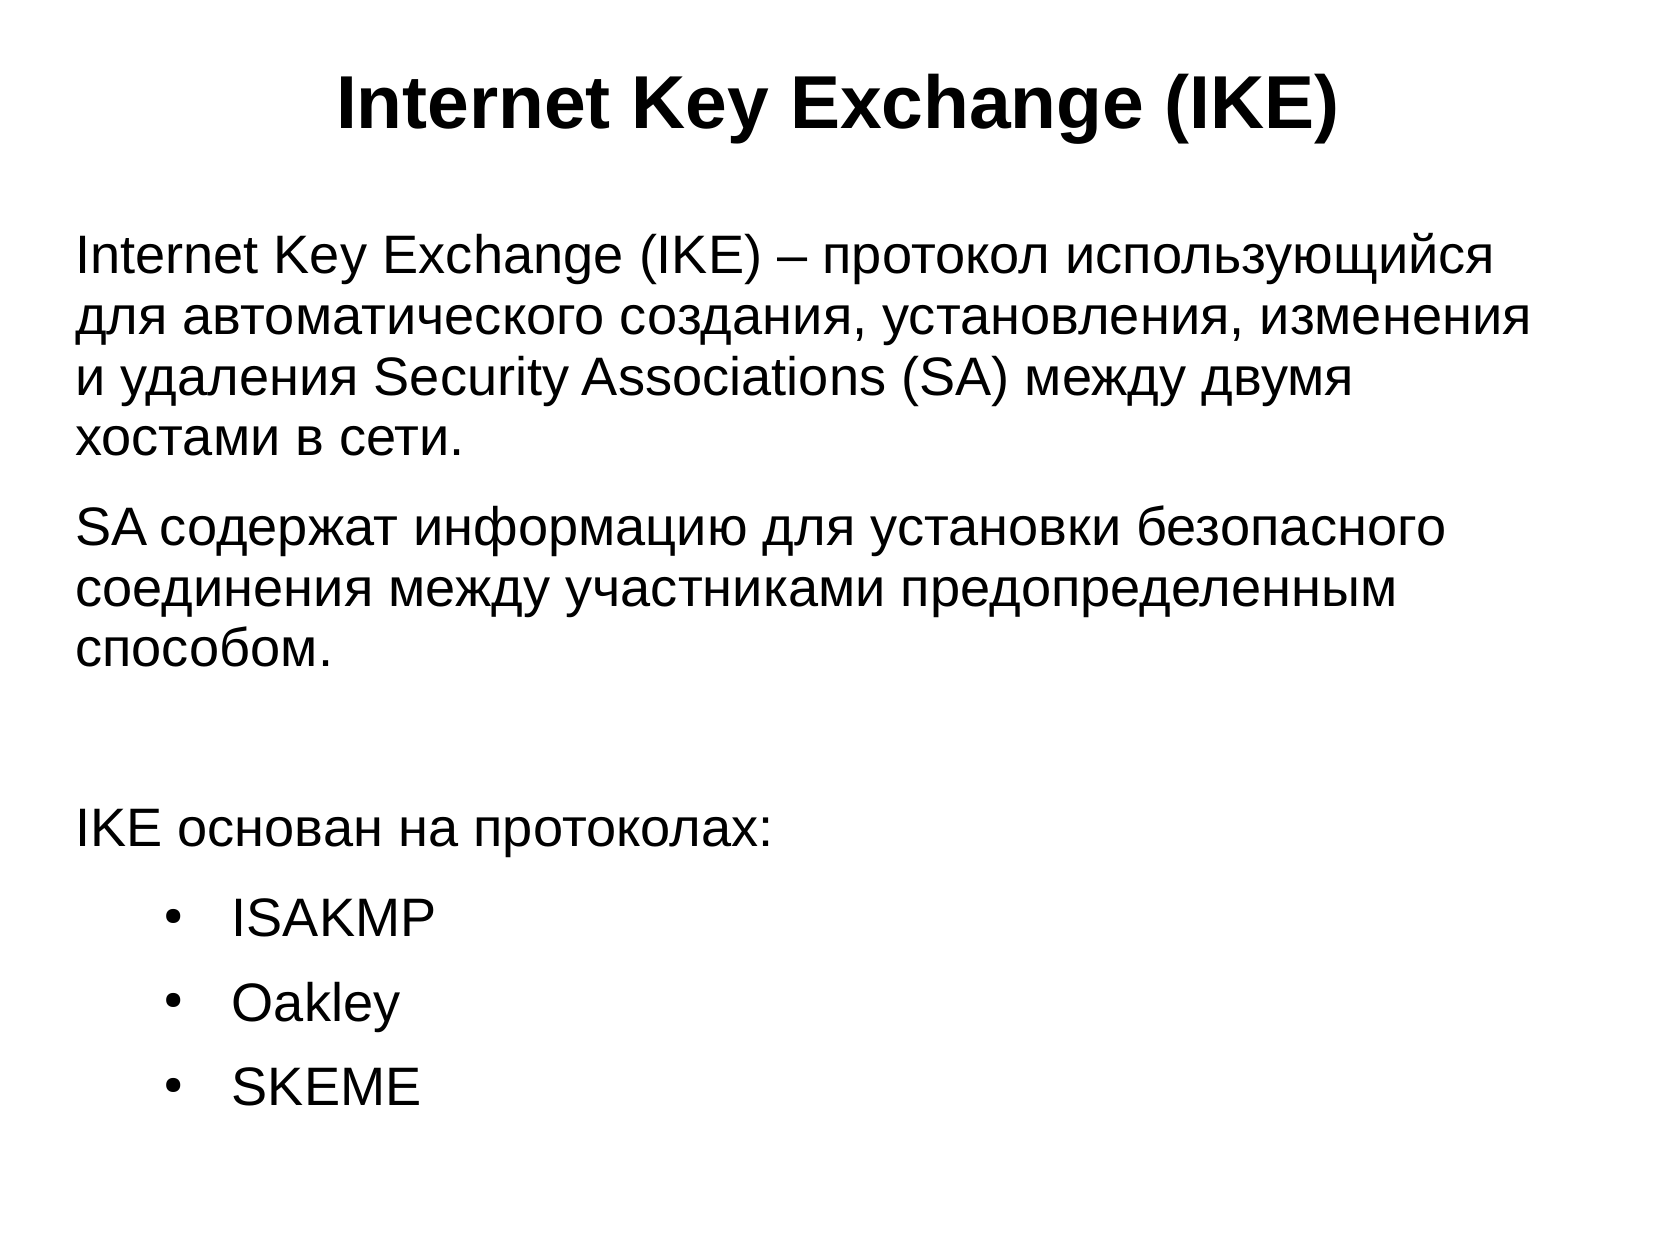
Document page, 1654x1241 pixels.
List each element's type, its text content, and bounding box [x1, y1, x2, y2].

list Internet Key Exchange (IKE) – протокол использующийся для автоматического создания, установления, изменения и удаления Security Associations (SA) между двумя хостами в сети. SA содержат информацию для установки безопасного соединения между участниками предопределенным способом. IKE основан на протоколах: ISAKMP Oakley SKEME [75, 225, 1576, 1117]
text_box Internet Key Exchange (IKE) [64, 37, 1613, 151]
